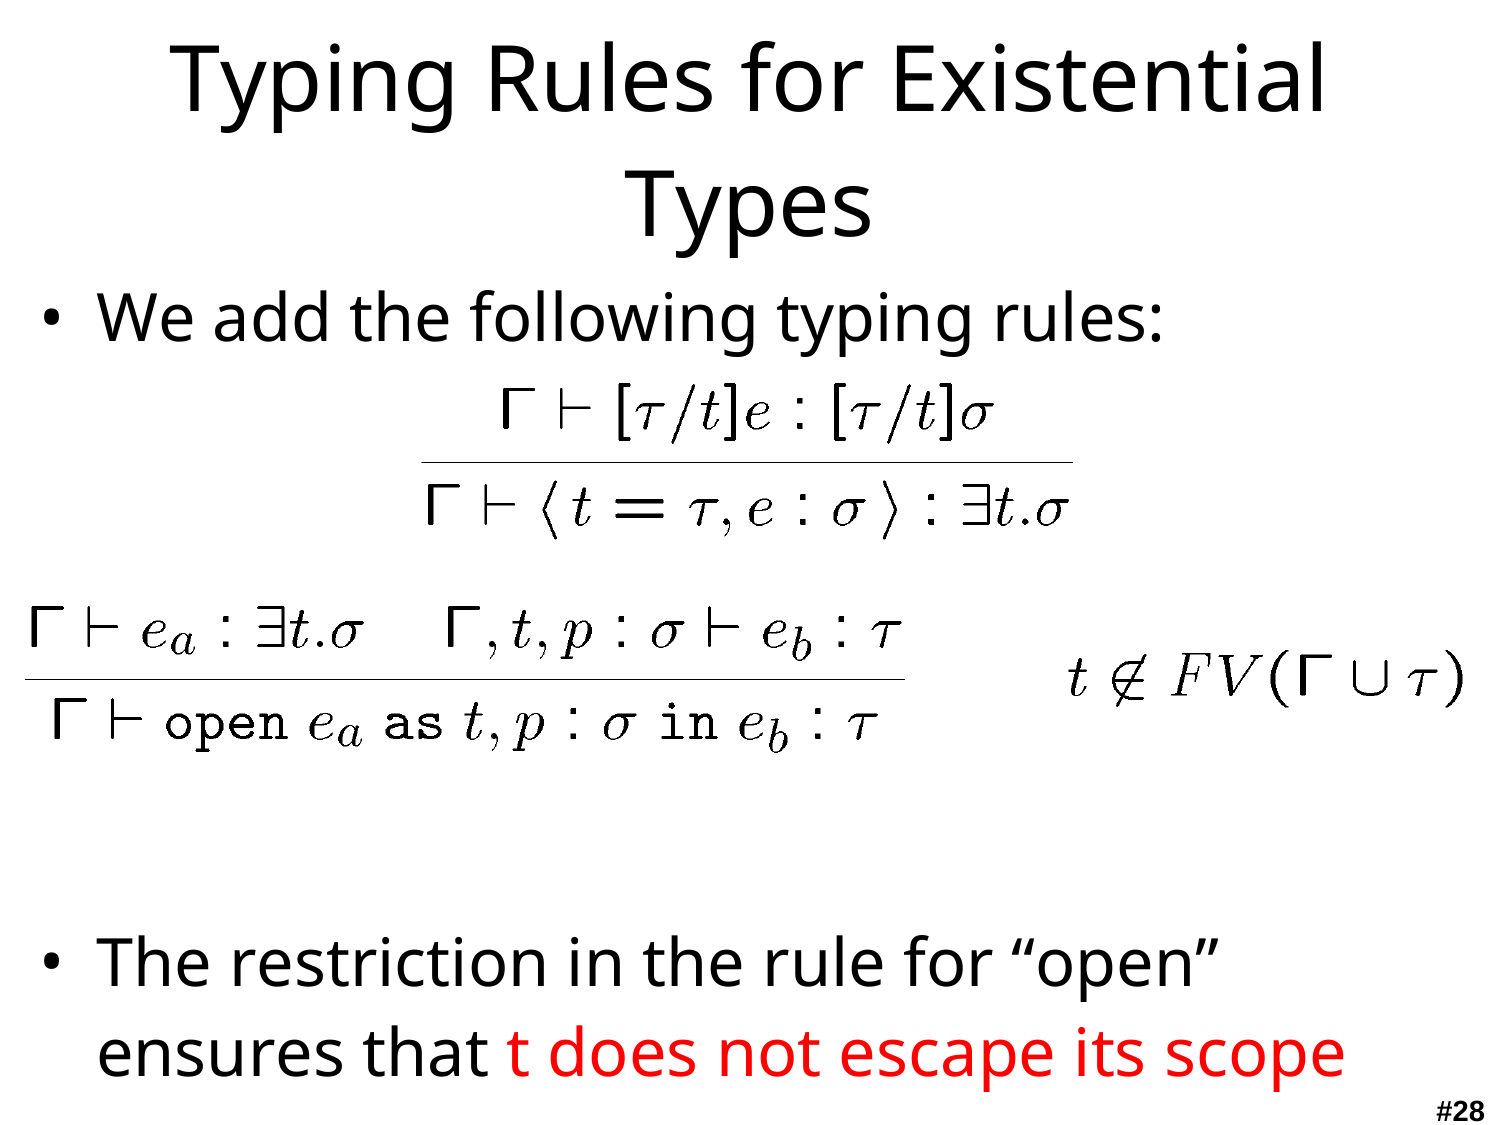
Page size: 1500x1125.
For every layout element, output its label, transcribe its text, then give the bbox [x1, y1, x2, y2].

title Typing Rules for Existential Types [24, 45, 1476, 233]
picture [24, 383, 1463, 754]
list We add the following typing rules: The restriction in the rule for “open” ensures that t does not escape its scope [24, 262, 1476, 1101]
